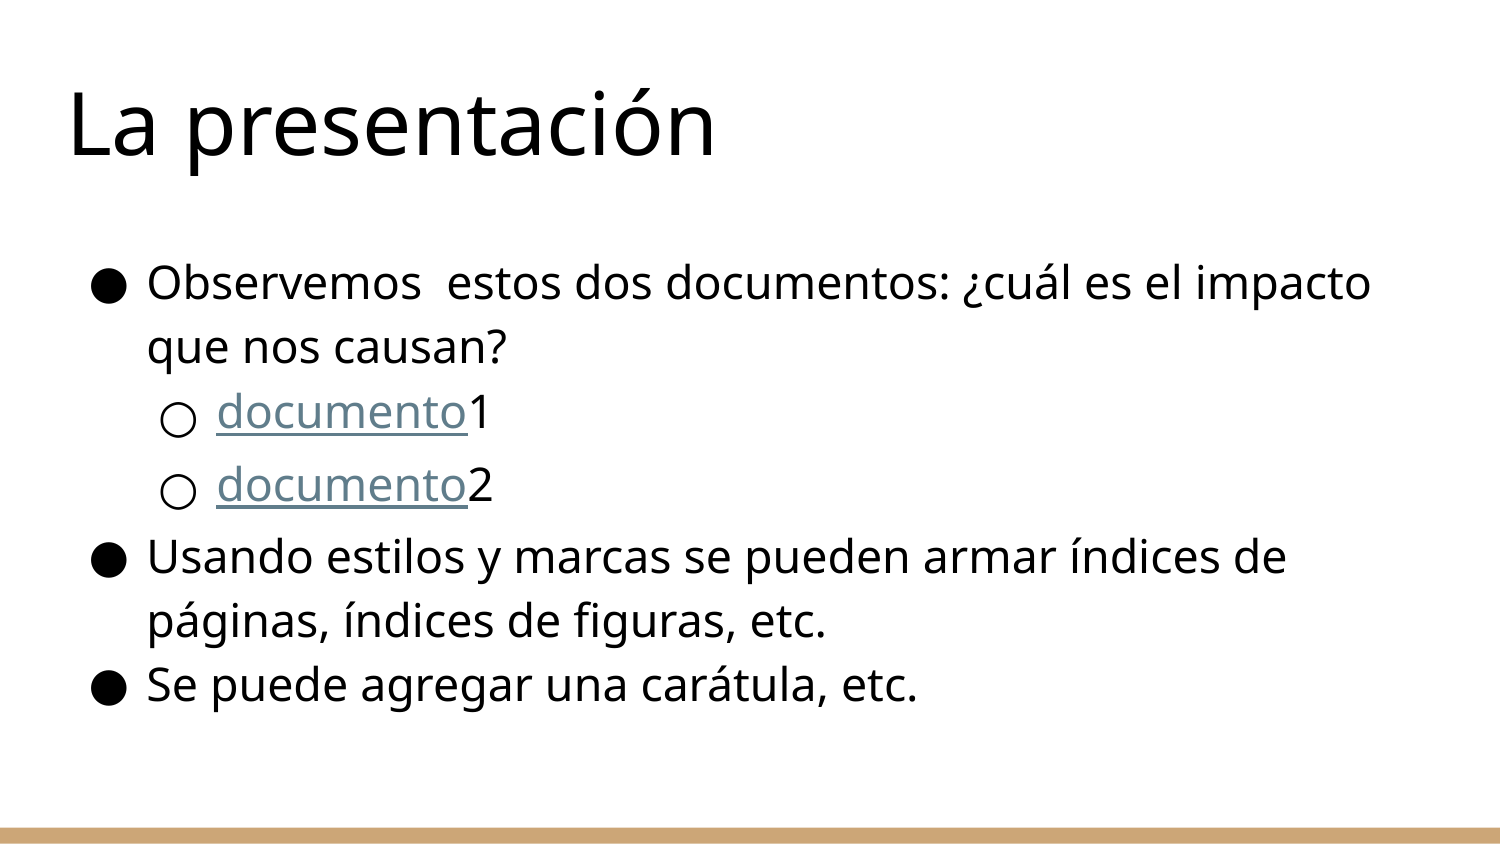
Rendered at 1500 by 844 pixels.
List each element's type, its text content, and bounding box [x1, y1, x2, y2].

list Observemos estos dos documentos: ¿cuál es el impacto que nos causan? documento1 documento2 Usando estilos y marcas se pueden armar índices de páginas, índices de figuras, etc. Se puede agregar una carátula, etc. [61, 229, 1460, 727]
title La presentación [51, 51, 1449, 189]
